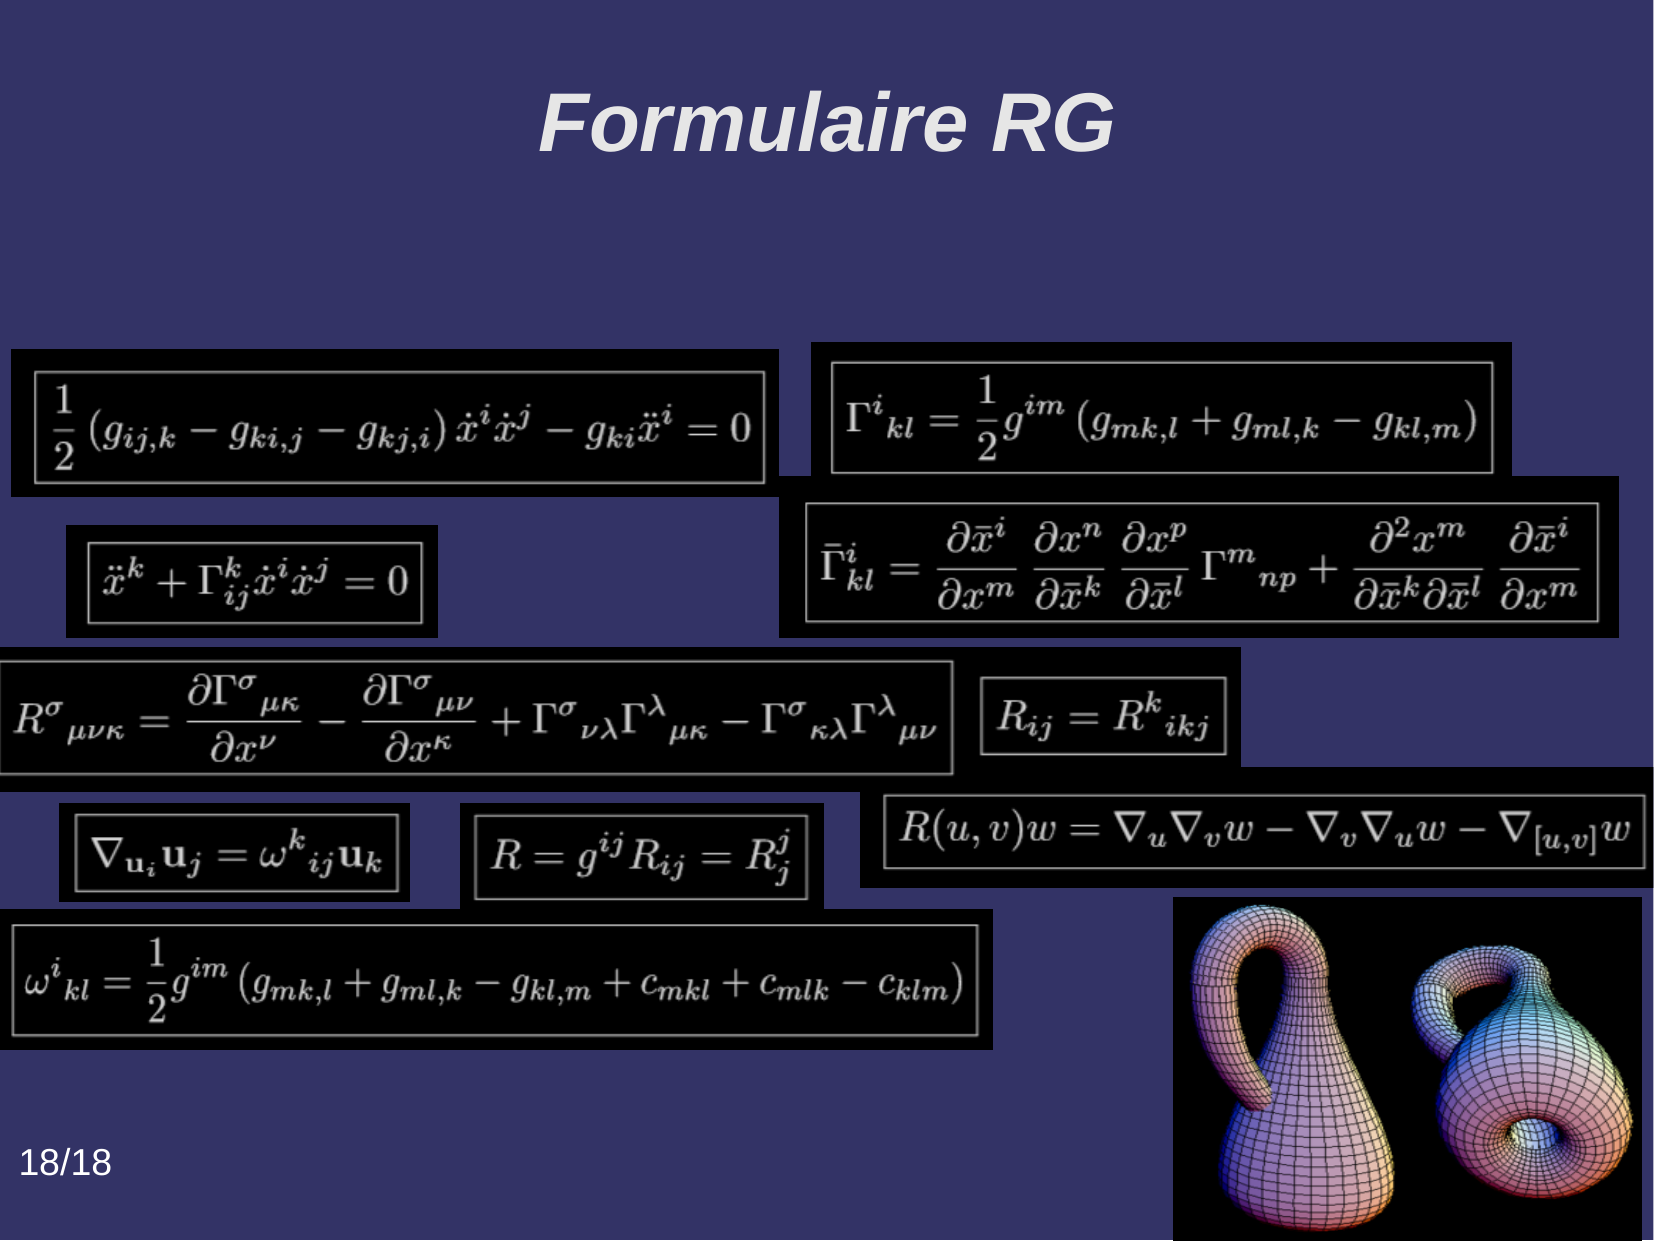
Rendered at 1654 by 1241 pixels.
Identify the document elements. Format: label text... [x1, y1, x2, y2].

title Formulaire RG [121, 19, 1534, 227]
picture [0, 803, 993, 1051]
text_box <numéro>/19 [47, 1133, 213, 1205]
picture [11, 342, 1619, 638]
picture [1173, 897, 1642, 1241]
picture [66, 525, 438, 638]
picture [59, 803, 410, 902]
picture [0, 647, 1654, 888]
